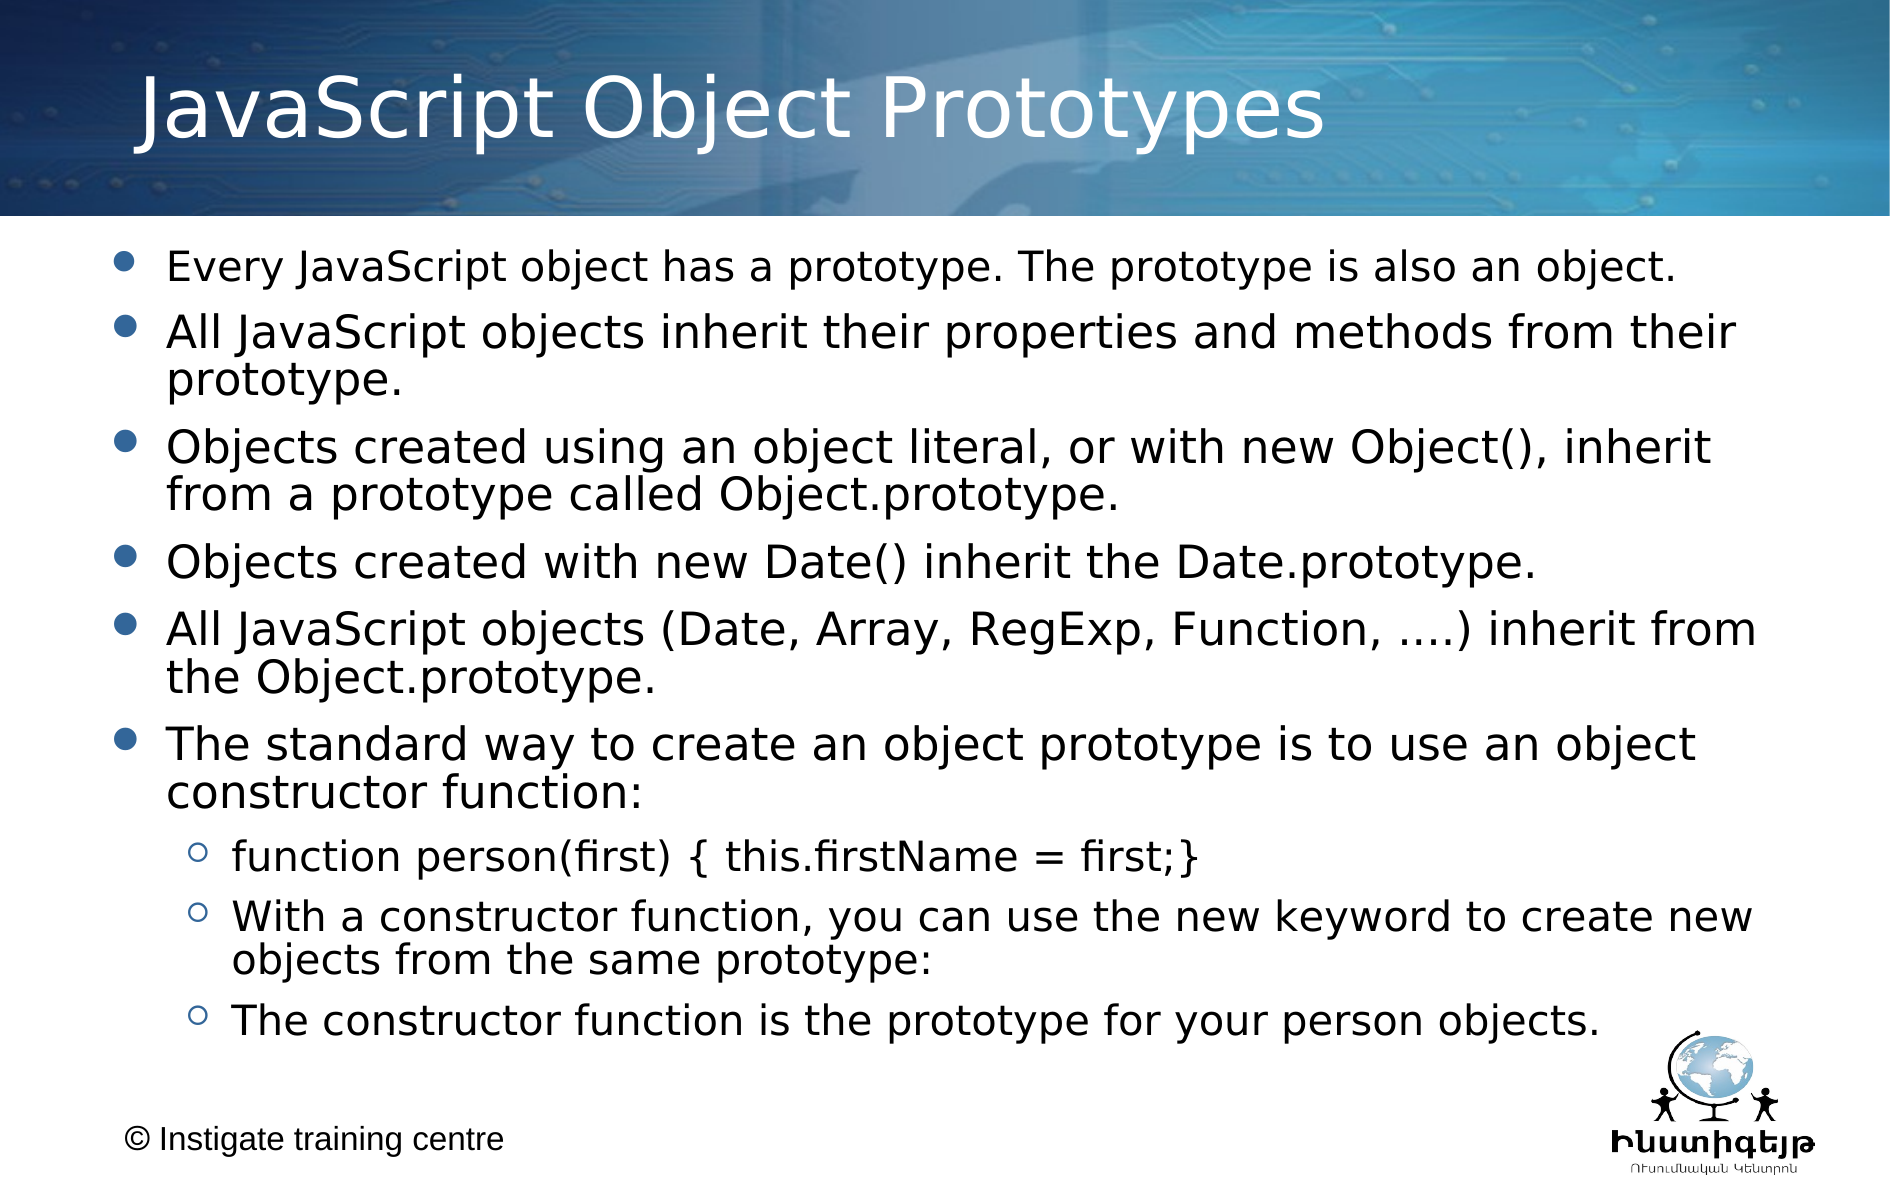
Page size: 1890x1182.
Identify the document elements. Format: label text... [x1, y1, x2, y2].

text_box JavaScript Object Prototypes [138, 82, 1801, 87]
list Every JavaScript object has a prototype. The prototype is also an object. All JavaScript objects inherit their properties and methods from their prototype. Objects created using an object literal, or with new Object(), inherit from a prototype called Object.prototype. Objects created with new Date() inherit the Date.prototype. All JavaScript objects (Date, Array, RegExp, Function, ....) inherit from the Object.prototype. The standard way to create an object prototype is to use an object constructor function: function person(first) { this.firstName = first;} With a constructor function, you can use the new keyword to create new objects from the same prototype: The constructor function is the prototype for your person objects. [110, 247, 1801, 277]
picture [0, 0, 1890, 216]
picture [1612, 1030, 1815, 1175]
